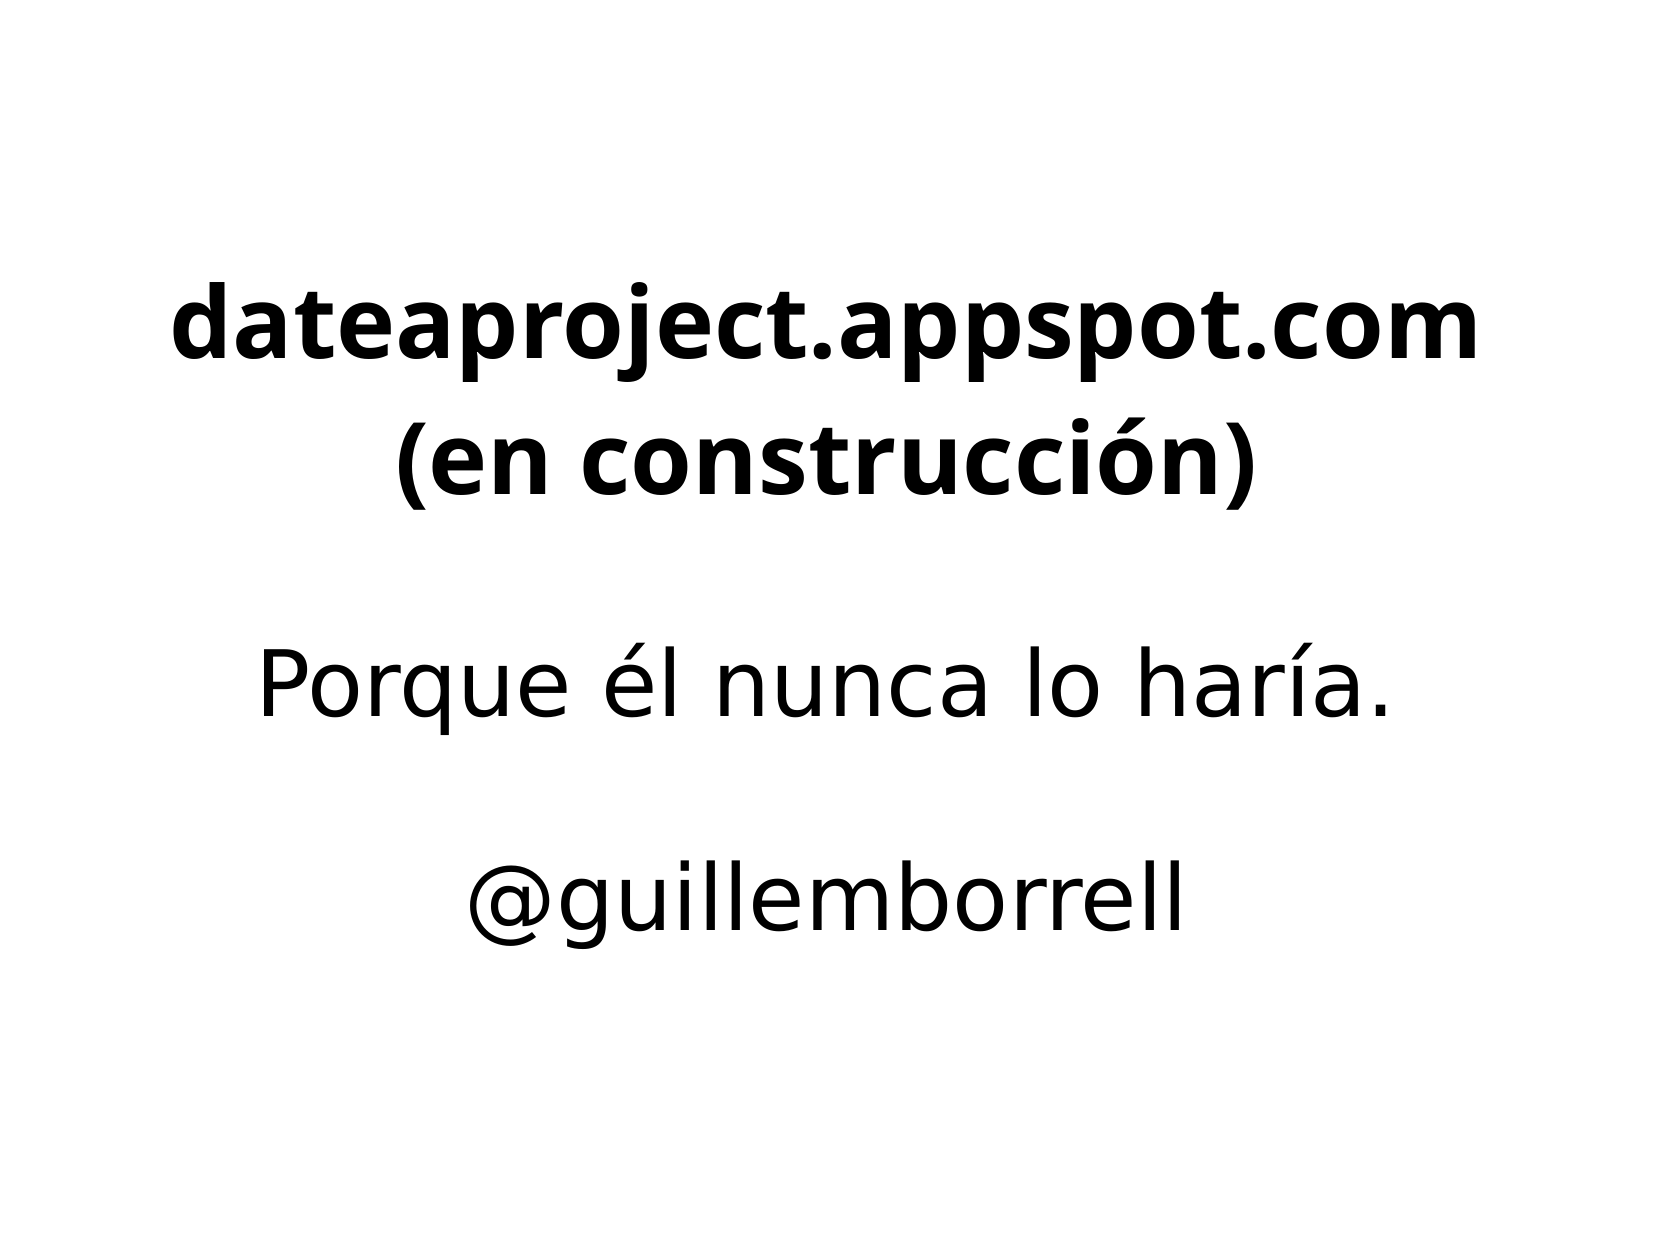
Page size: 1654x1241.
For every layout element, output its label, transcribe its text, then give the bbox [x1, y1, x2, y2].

title dateaproject.appspot.com (en construcción) Porque él nunca lo haría. @guillemborrell [82, 256, 1571, 948]
